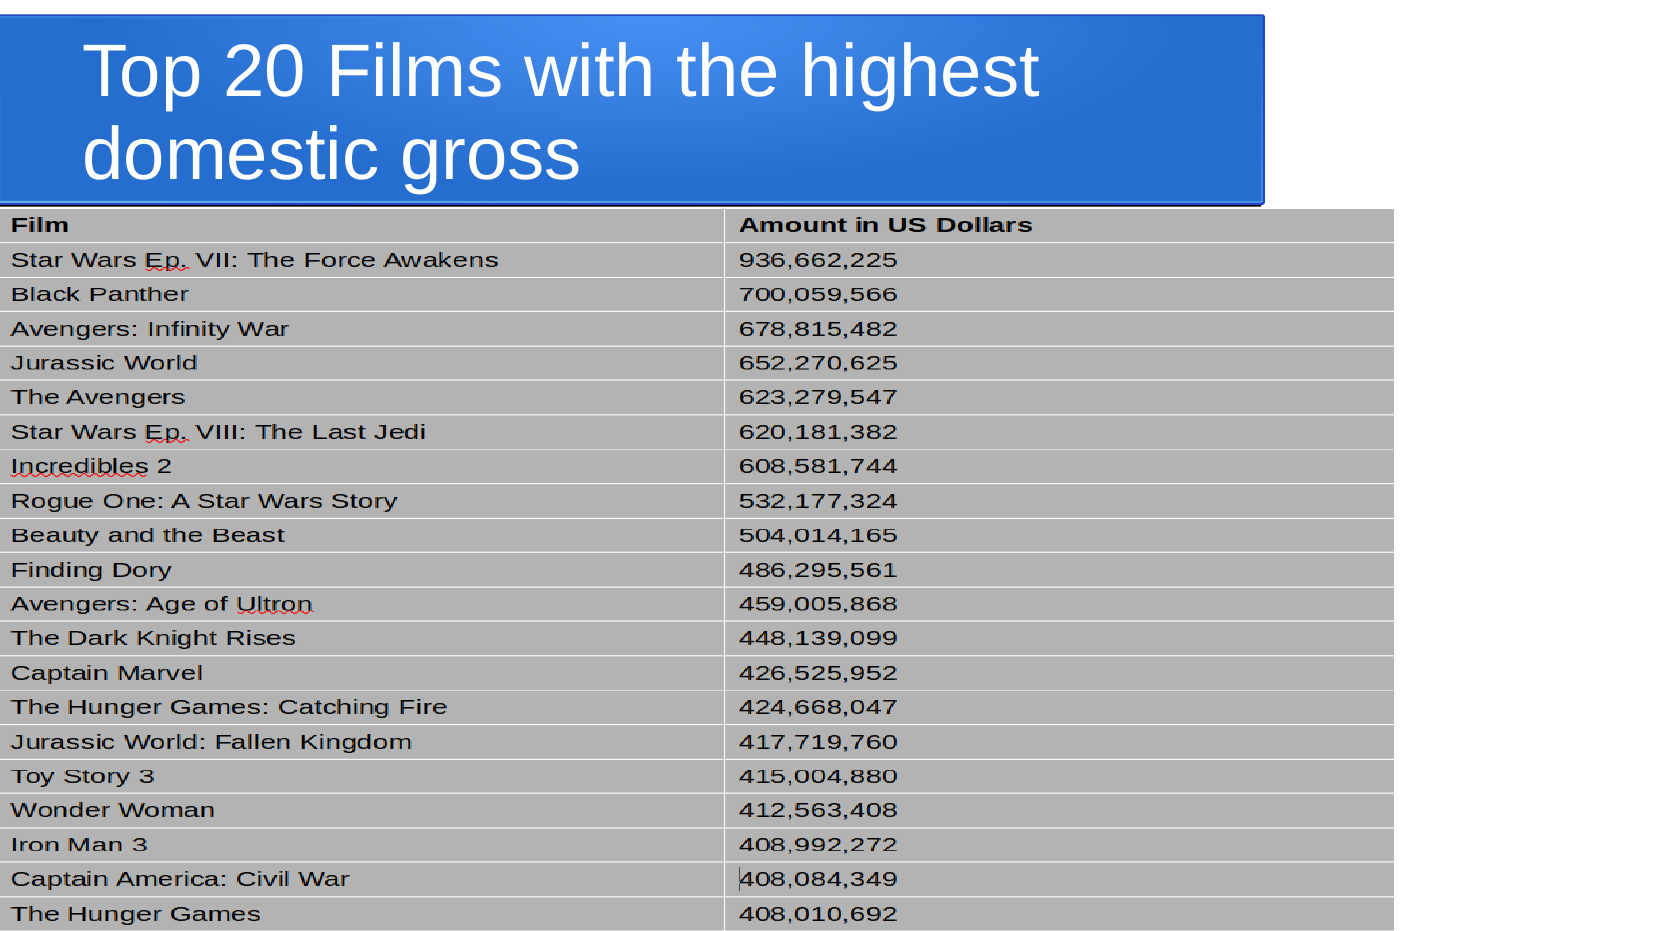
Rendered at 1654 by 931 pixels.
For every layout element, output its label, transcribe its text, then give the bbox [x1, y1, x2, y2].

title Top 20 Films with the highest domestic gross [82, 29, 1235, 196]
picture [0, 209, 1396, 931]
